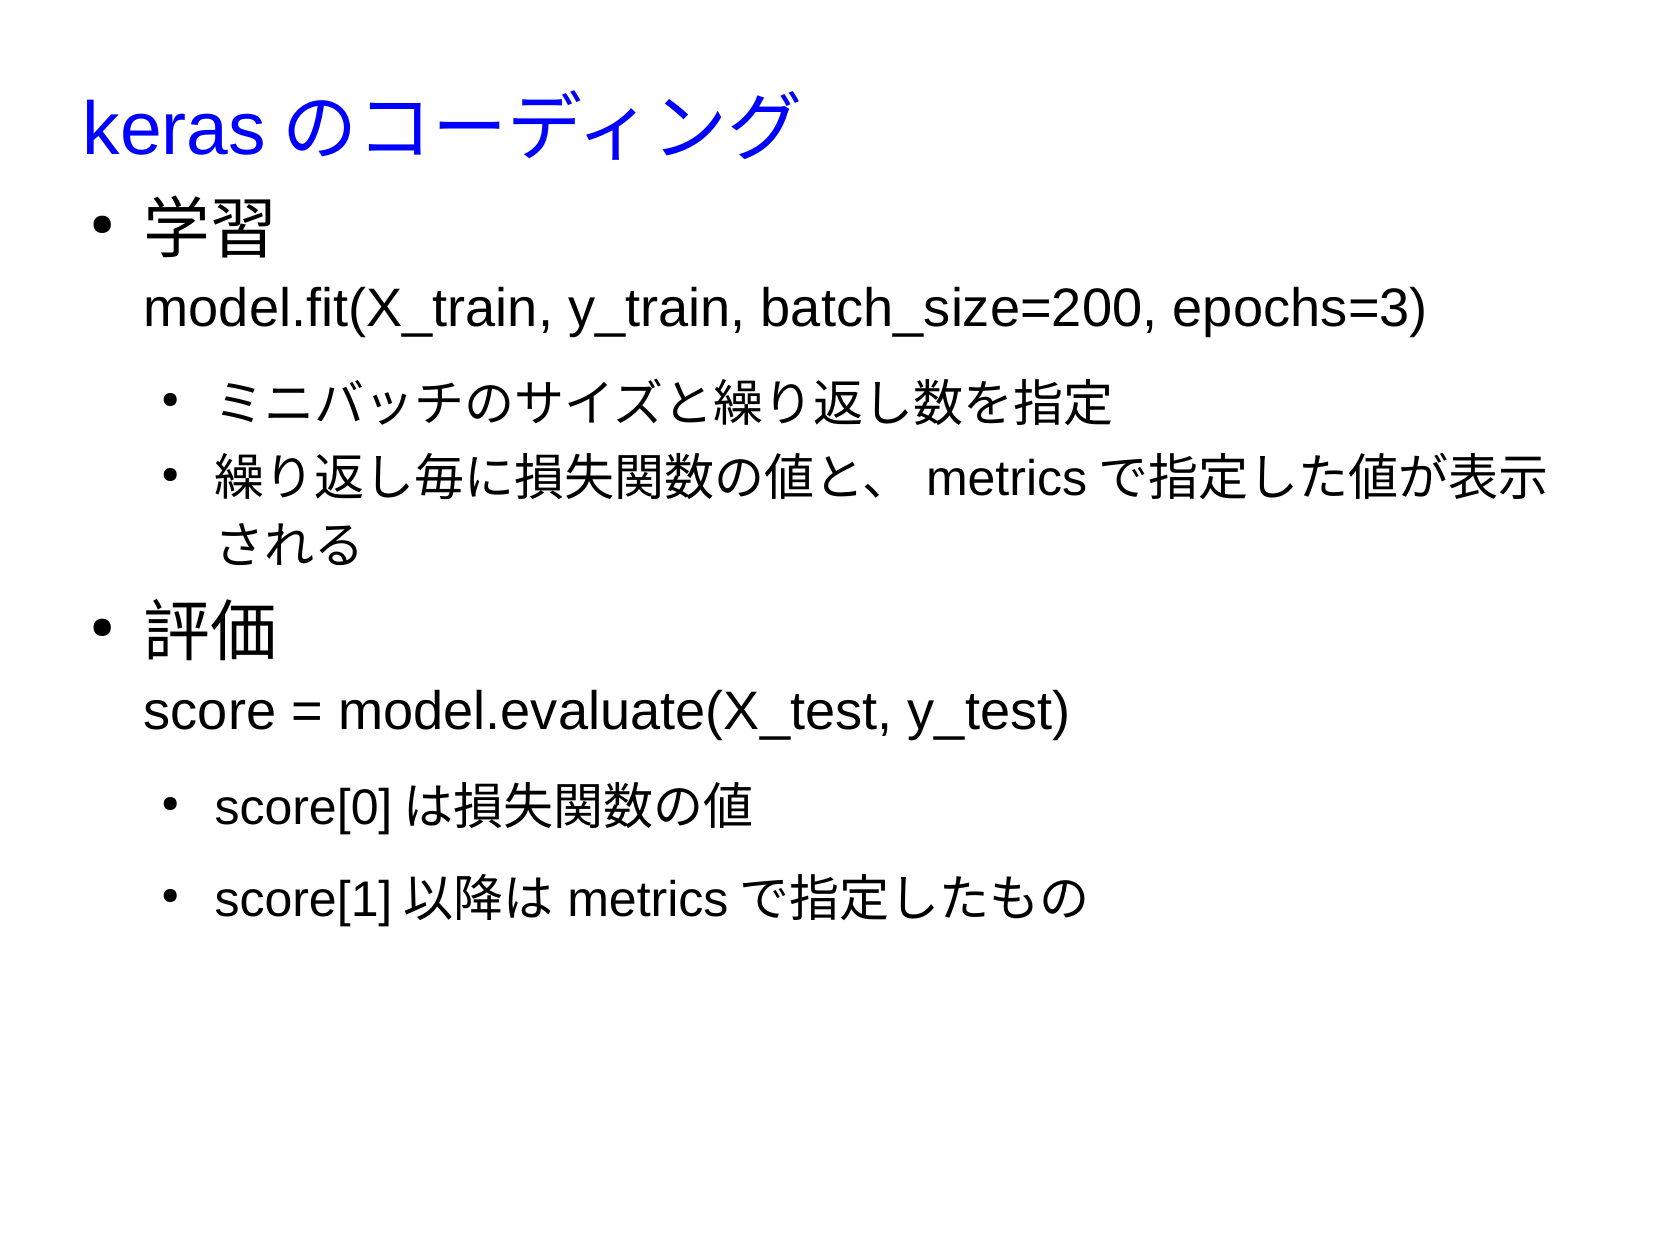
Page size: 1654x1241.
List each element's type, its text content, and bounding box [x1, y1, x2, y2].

list 学習 model.fit(X_train, y_train, batch_size=200, epochs=3) ミニバッチのサイズと繰り返し数を指定 繰り返し毎に損失関数の値と、metricsで指定した値が表示される 評価 score = model.evaluate(X_test, y_test) score[0]は損失関数の値 score[1]以降はmetricsで指定したもの [72, 180, 1595, 1093]
title kerasのコーディング [82, 41, 1571, 180]
